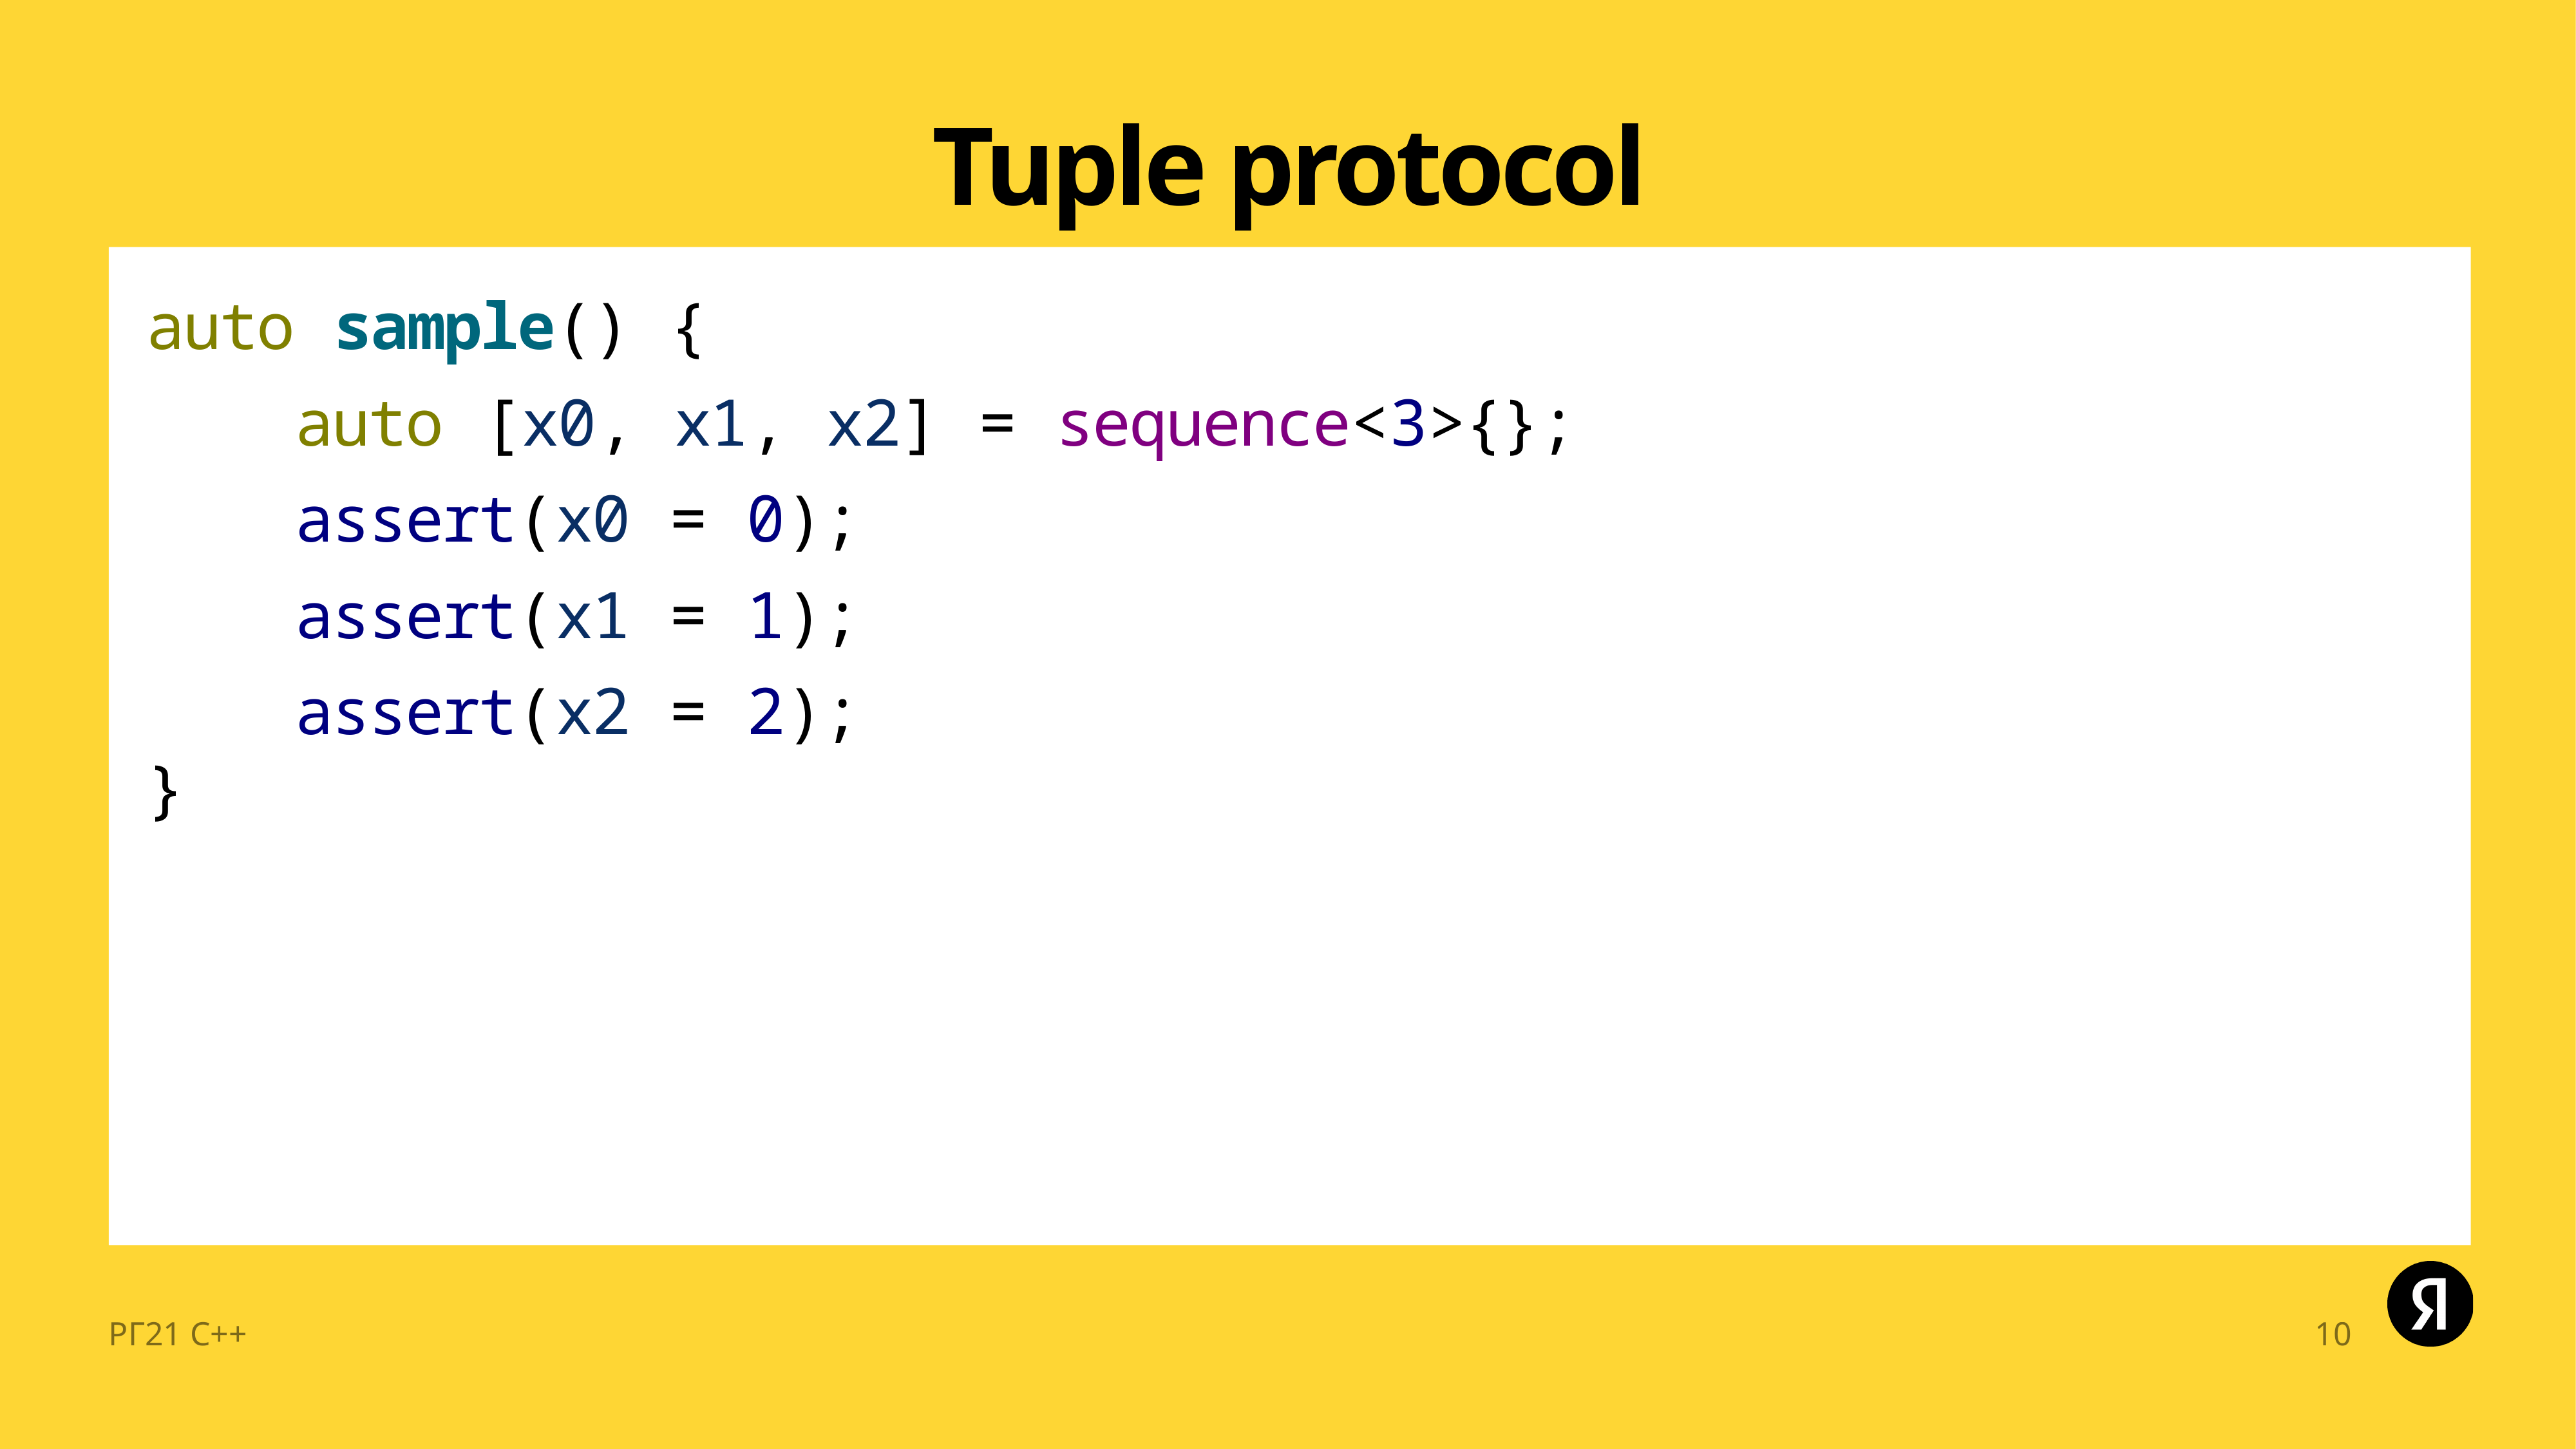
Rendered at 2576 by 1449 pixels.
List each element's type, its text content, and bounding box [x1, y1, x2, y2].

list auto sample() { auto [x0, x1, x2] = sequence<3>{}; assert(x0 = 0); assert(x1 = 1); assert(x2 = 2); } [108, 247, 2471, 1245]
title Tuple protocol [106, 101, 2473, 228]
picture [2387, 1261, 2474, 1347]
